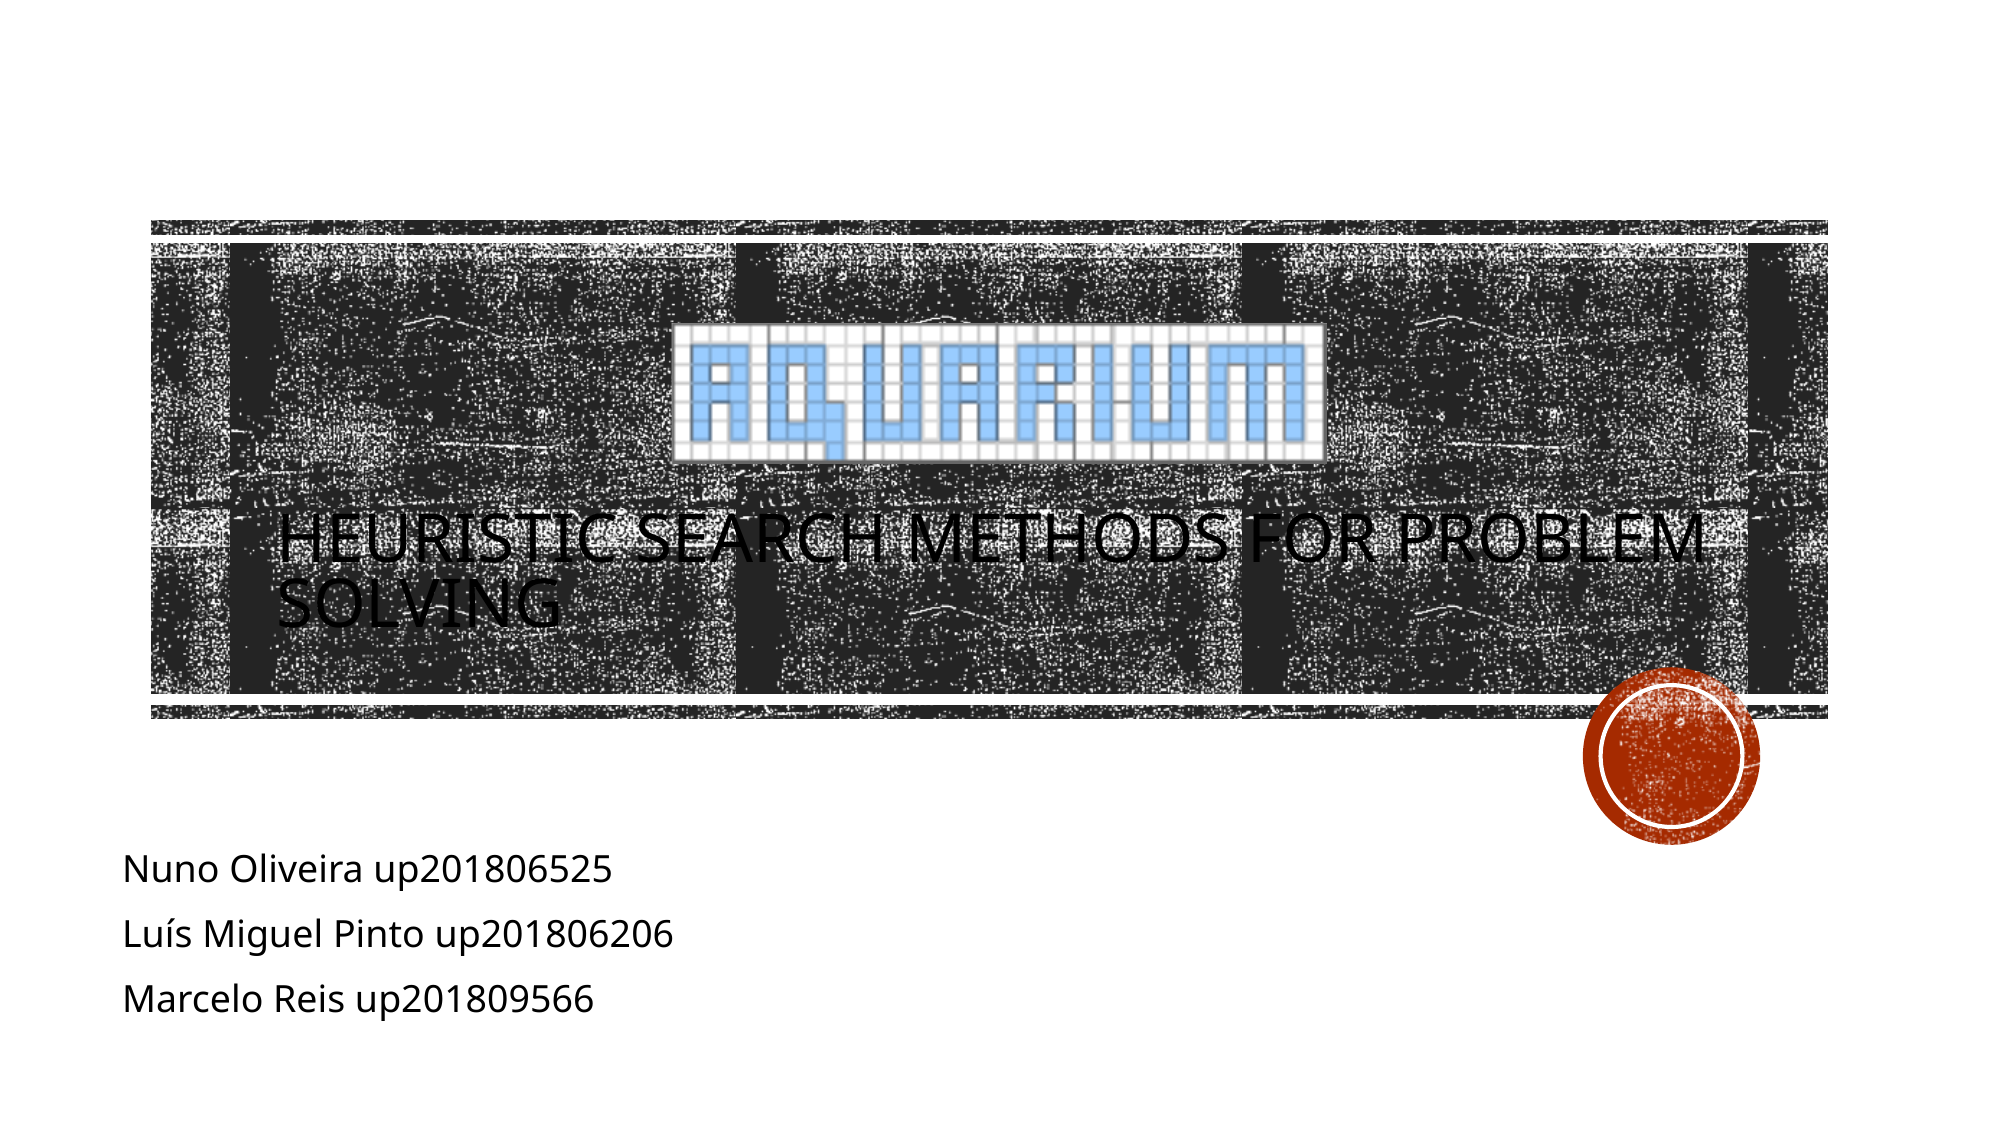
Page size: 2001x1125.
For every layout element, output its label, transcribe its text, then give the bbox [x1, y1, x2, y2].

picture [671, 323, 1329, 464]
subtitle Nuno Oliveira up201806525 Luís Miguel Pinto up201806206 Marcelo Reis up201809566 [107, 842, 1607, 1087]
title Heuristic Search Methods for Problem Solving [261, 503, 1942, 843]
